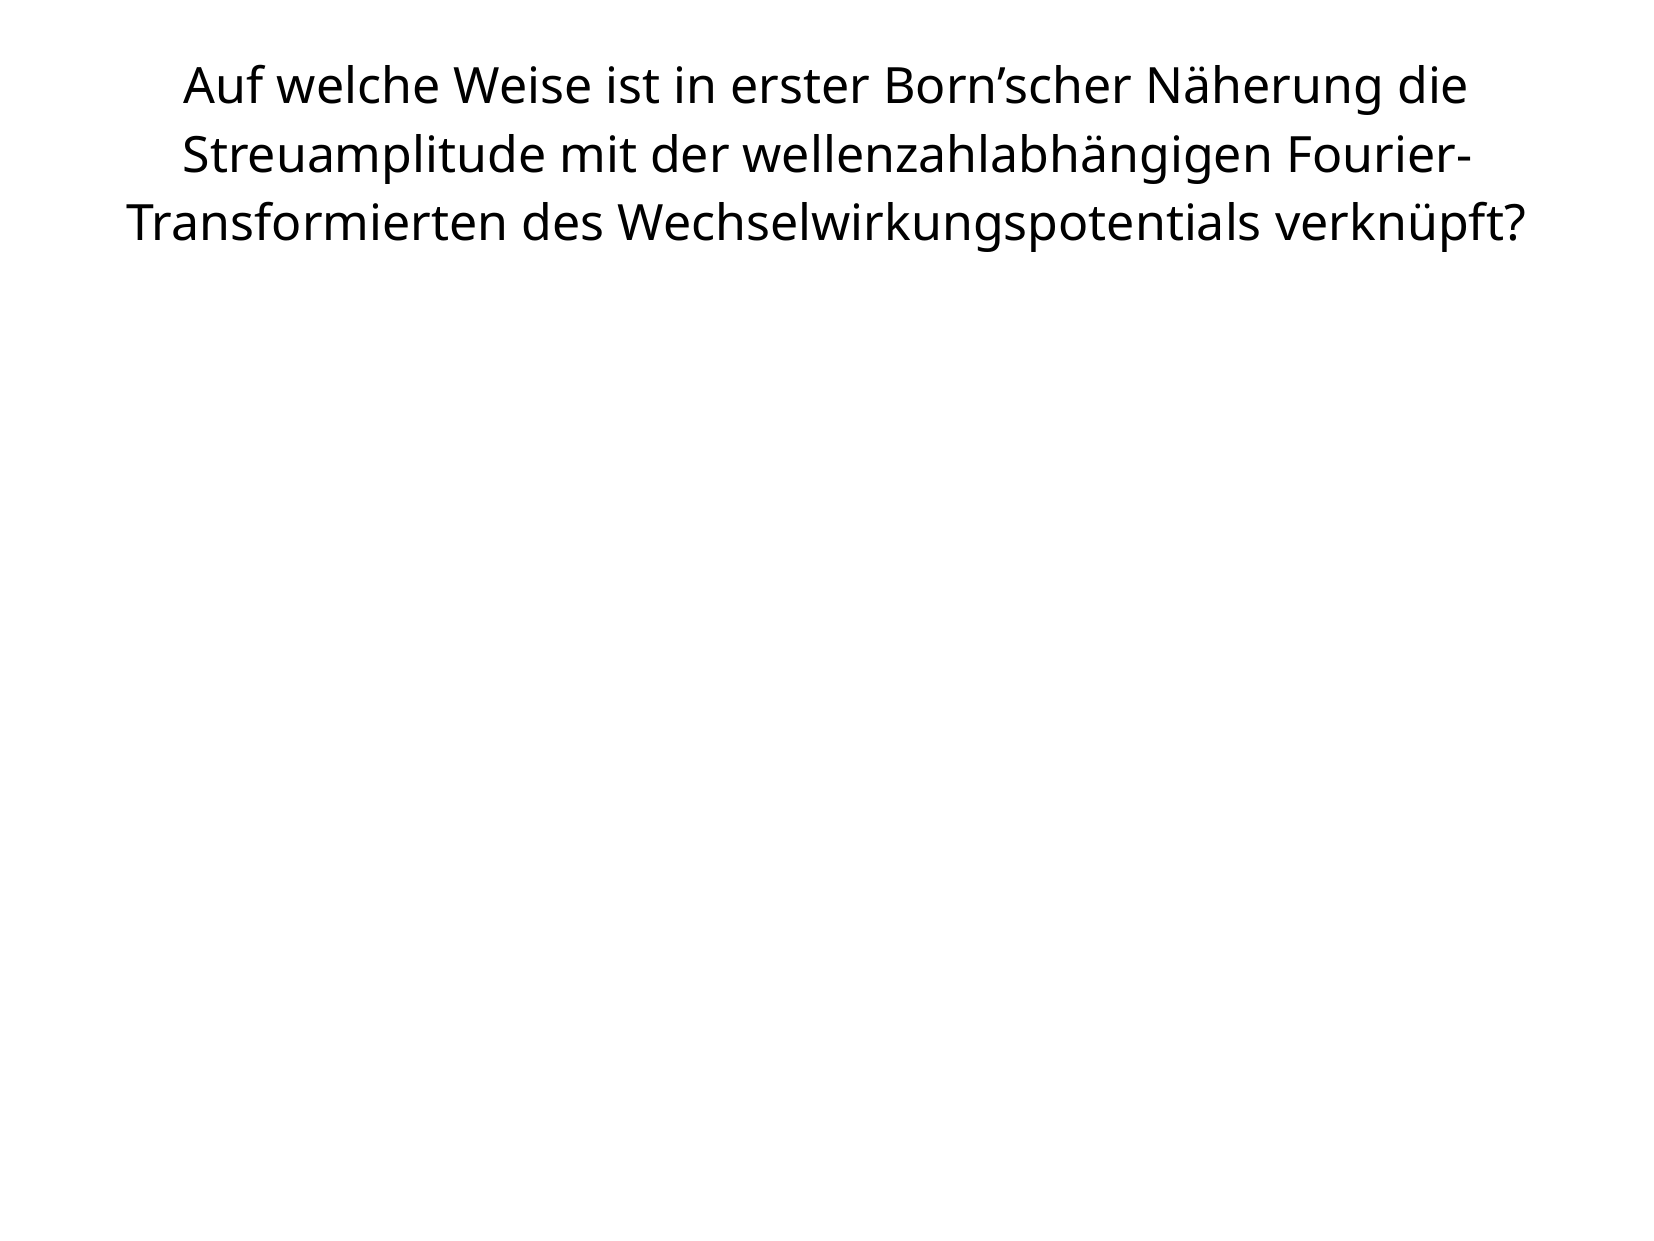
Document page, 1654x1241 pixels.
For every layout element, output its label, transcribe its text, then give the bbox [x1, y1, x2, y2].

title Auf welche Weise ist in erster Born’scher Näherung die Streuamplitude mit der wellenzahlabhängigen Fourier-Transformierten des Wechselwirkungspotentials verknüpft? [82, 49, 1571, 257]
